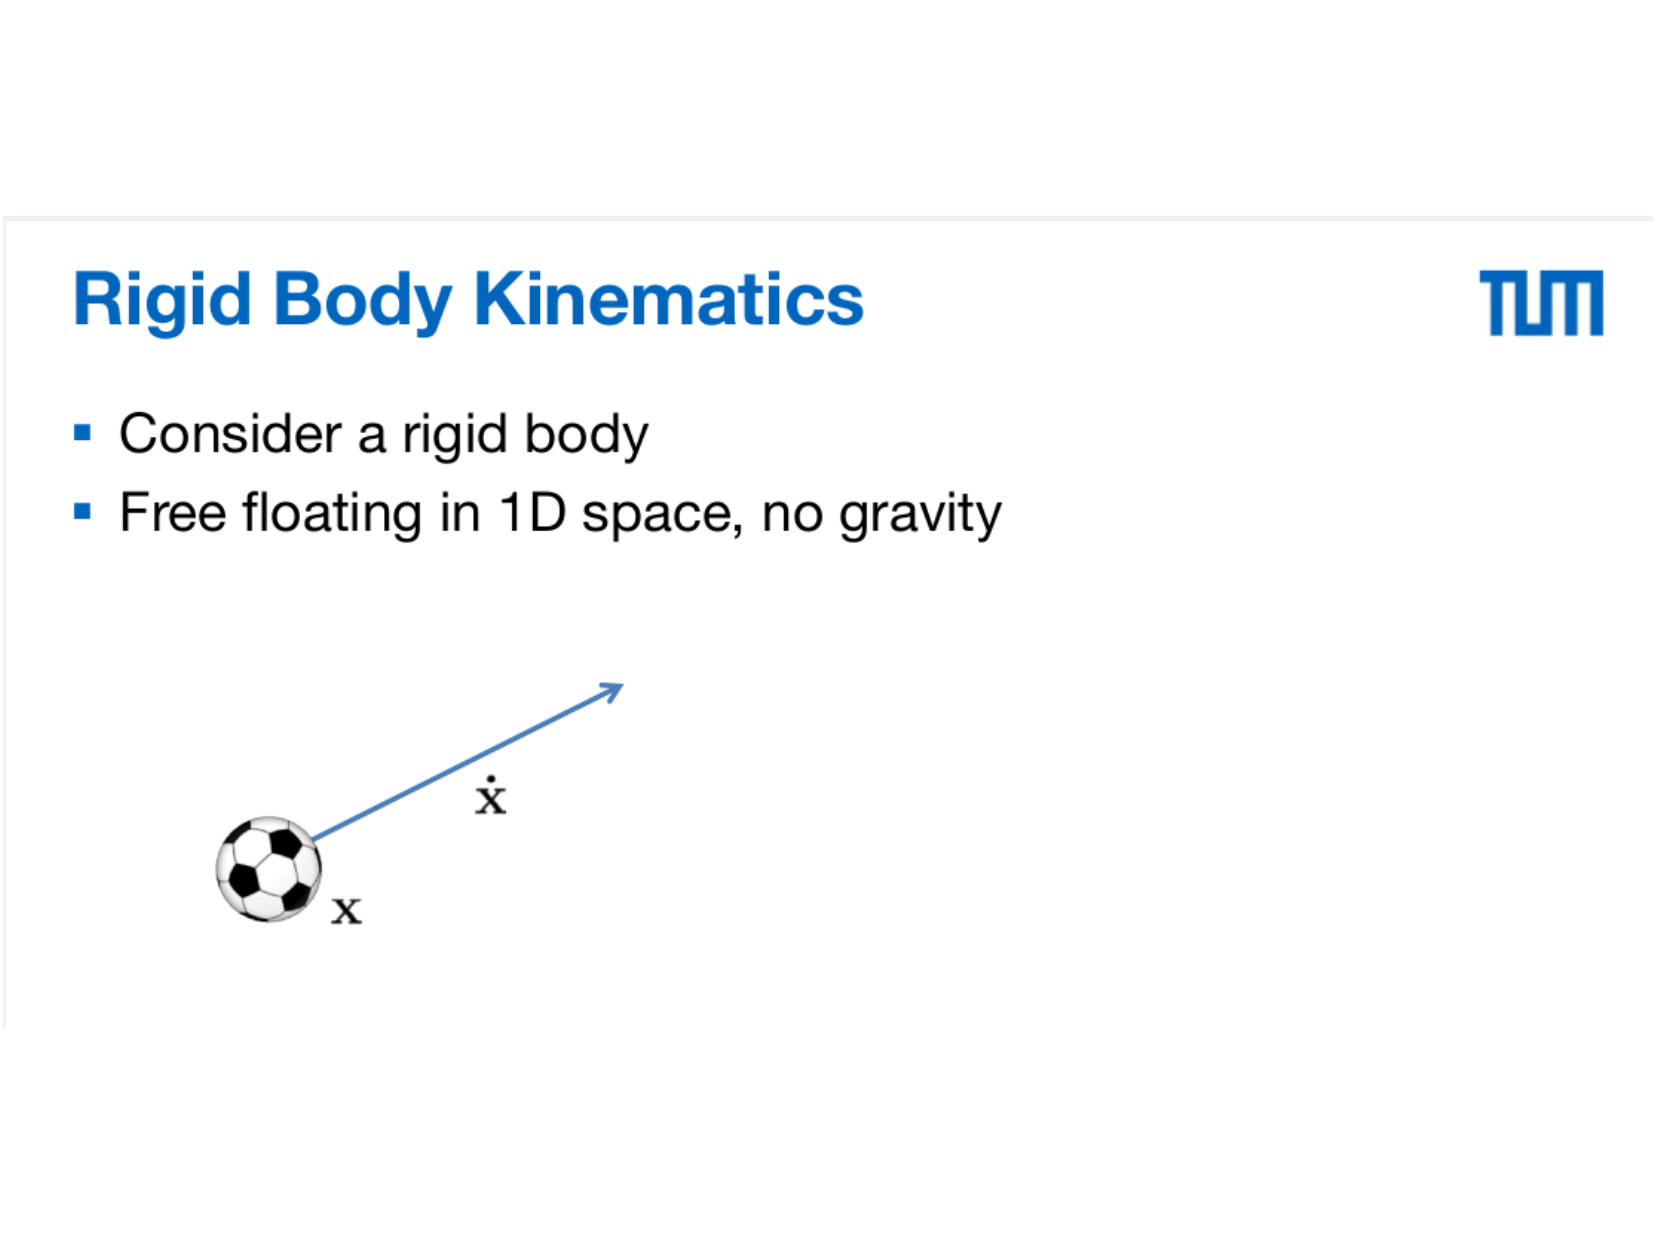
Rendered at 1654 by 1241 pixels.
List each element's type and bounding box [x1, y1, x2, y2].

picture [3, 216, 1654, 1029]
